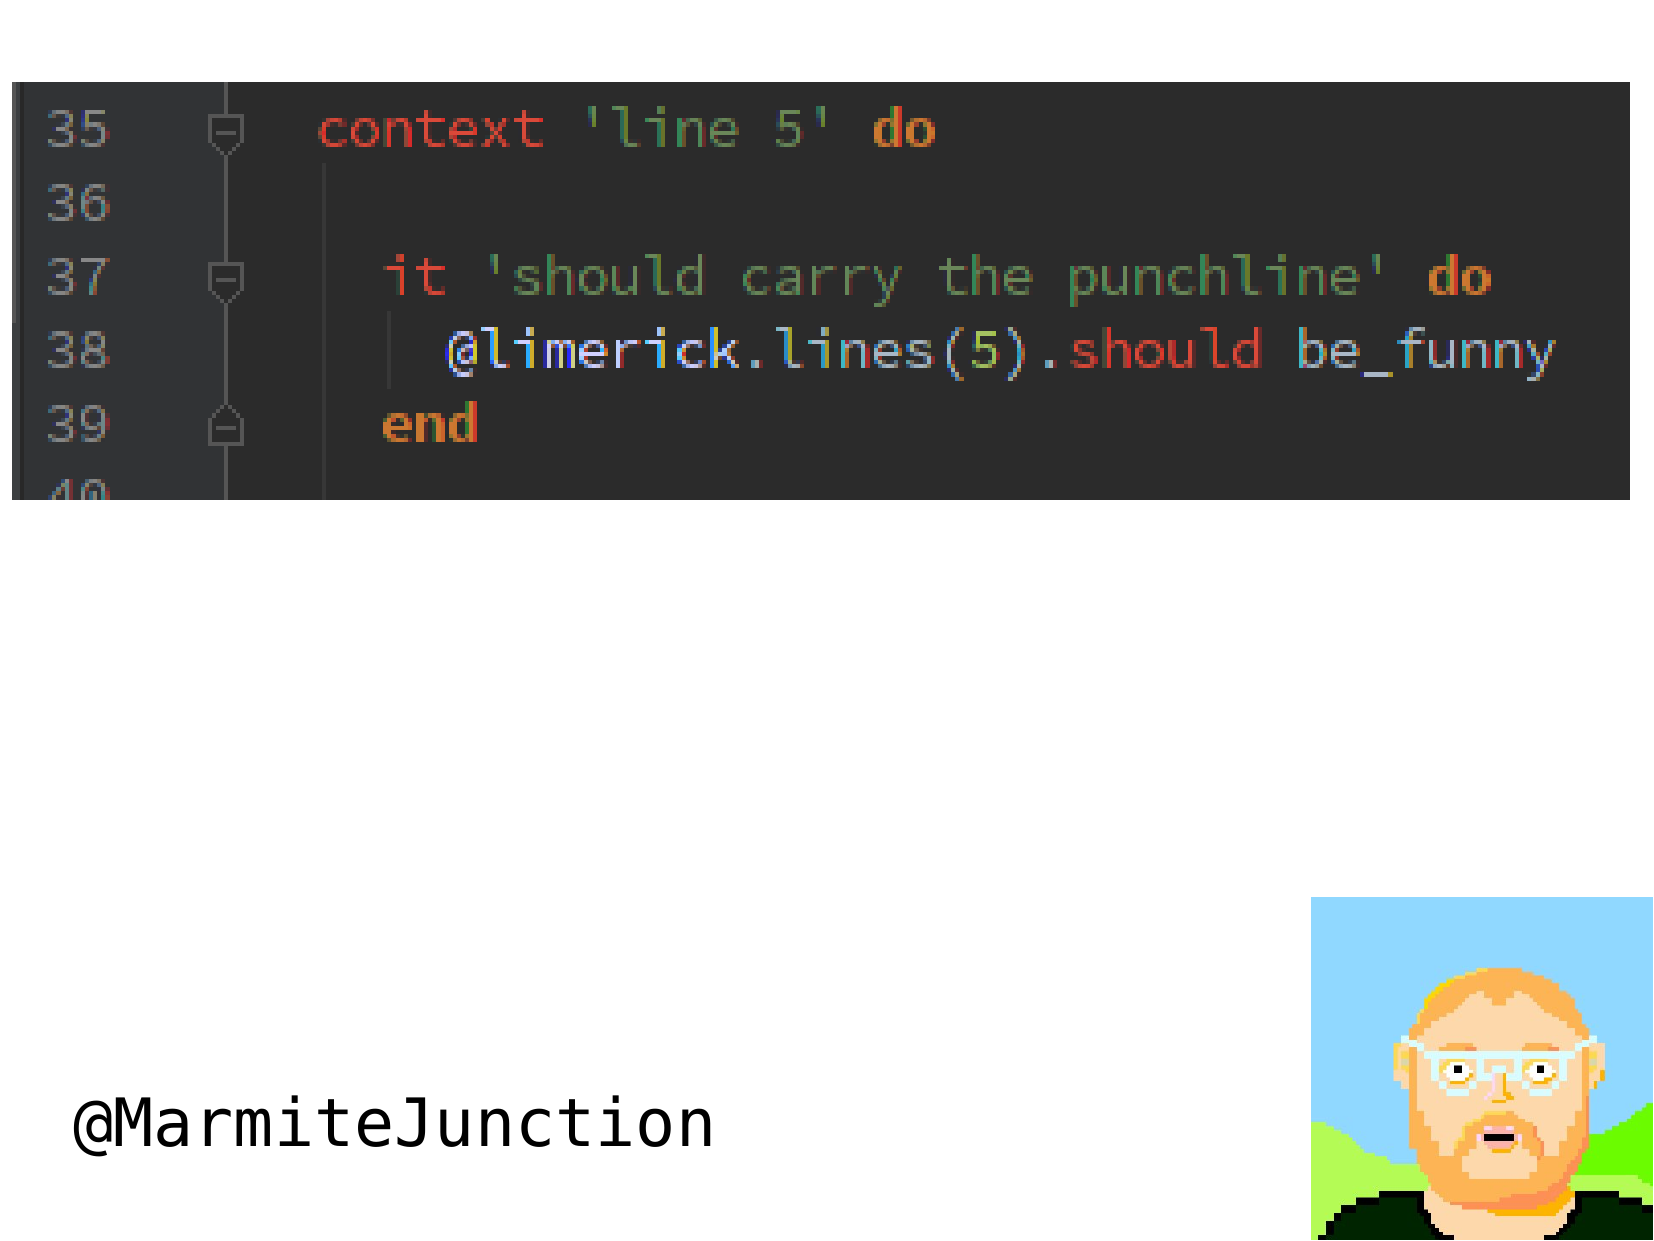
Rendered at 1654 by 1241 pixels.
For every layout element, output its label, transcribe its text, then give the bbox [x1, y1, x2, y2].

picture [12, 82, 1630, 500]
text_box @MarmiteJunction [58, 1076, 733, 1170]
picture [1311, 897, 1653, 1240]
